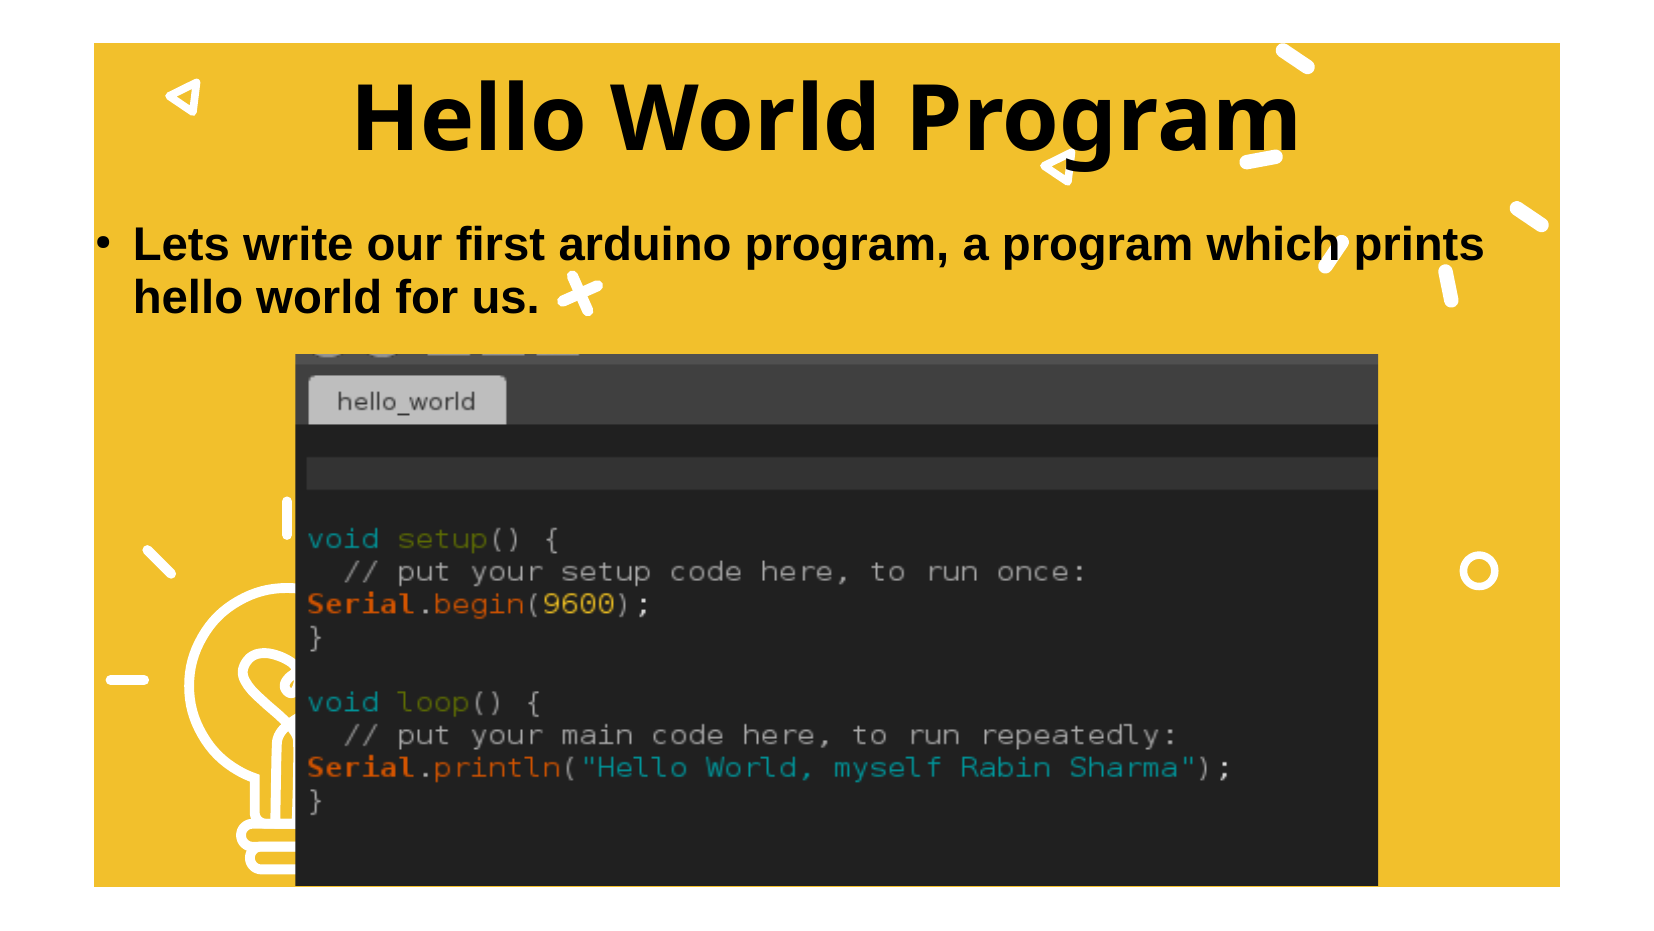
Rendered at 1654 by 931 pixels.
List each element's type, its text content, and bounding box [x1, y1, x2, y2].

list Lets write our first arduino program, a program which prints hello world for us. [82, 217, 1571, 325]
title Hello World Program [82, 37, 1571, 193]
picture [295, 354, 1379, 886]
